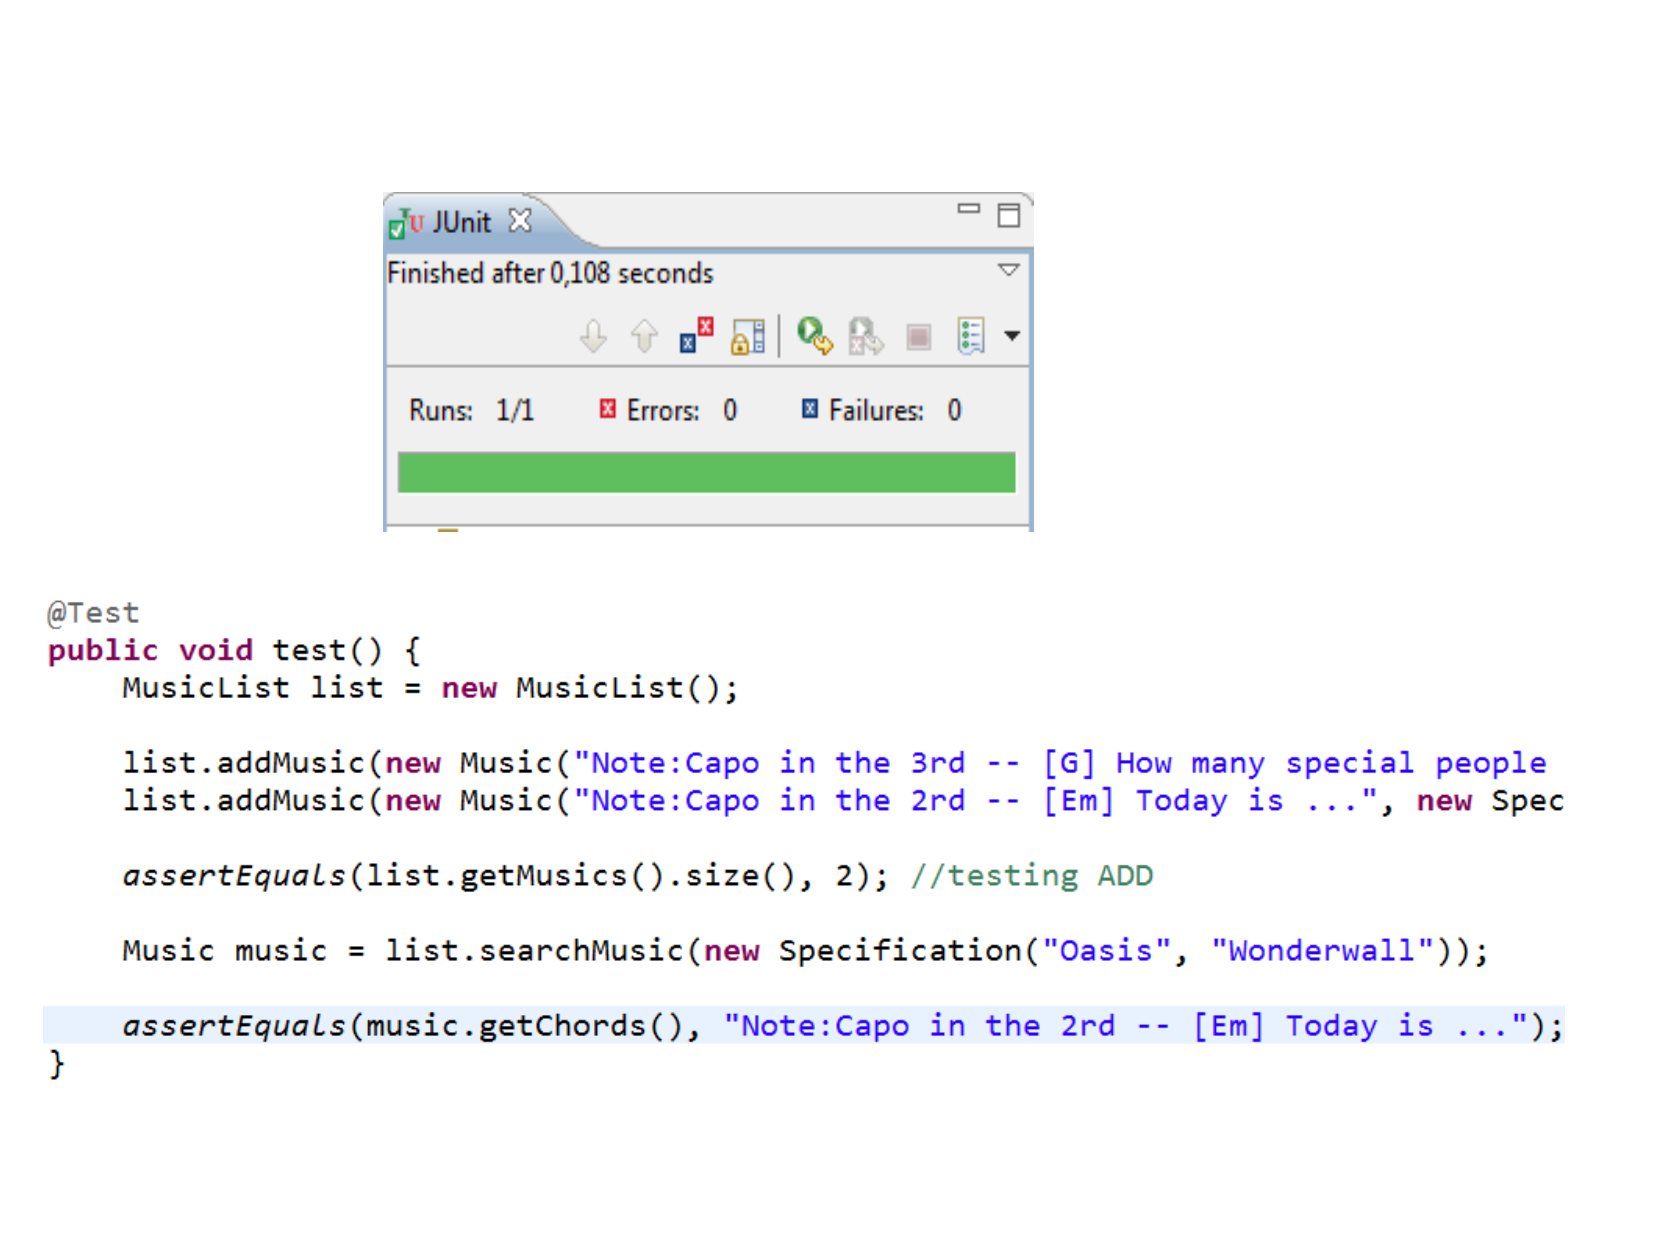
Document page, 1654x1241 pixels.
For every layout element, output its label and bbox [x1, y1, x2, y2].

picture [383, 192, 1034, 532]
picture [43, 590, 1565, 1086]
